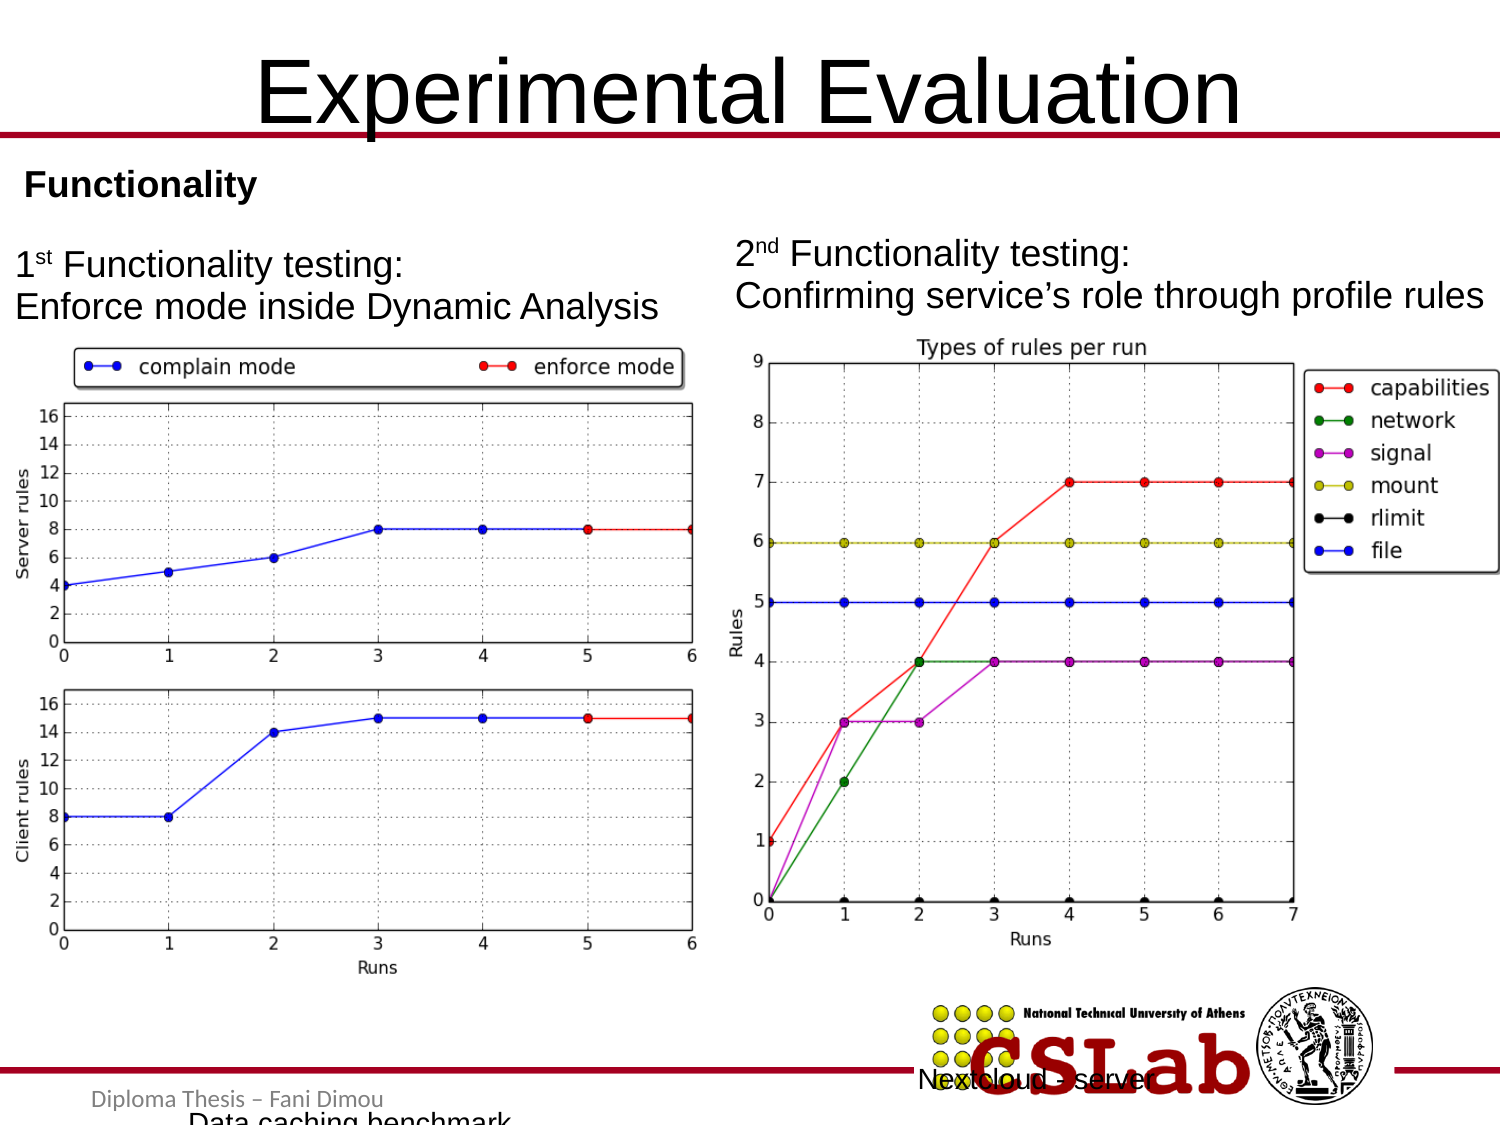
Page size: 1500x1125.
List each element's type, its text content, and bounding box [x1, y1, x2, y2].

picture [7, 338, 706, 988]
text_box Functionality [9, 155, 460, 209]
text_box 1st Functionality testing: Enforce mode inside Dynamic Analysis Data caching benchmark [0, 152, 1500, 1125]
text_box Experimental Evaluation [74, 0, 1425, 152]
picture [720, 327, 1500, 961]
